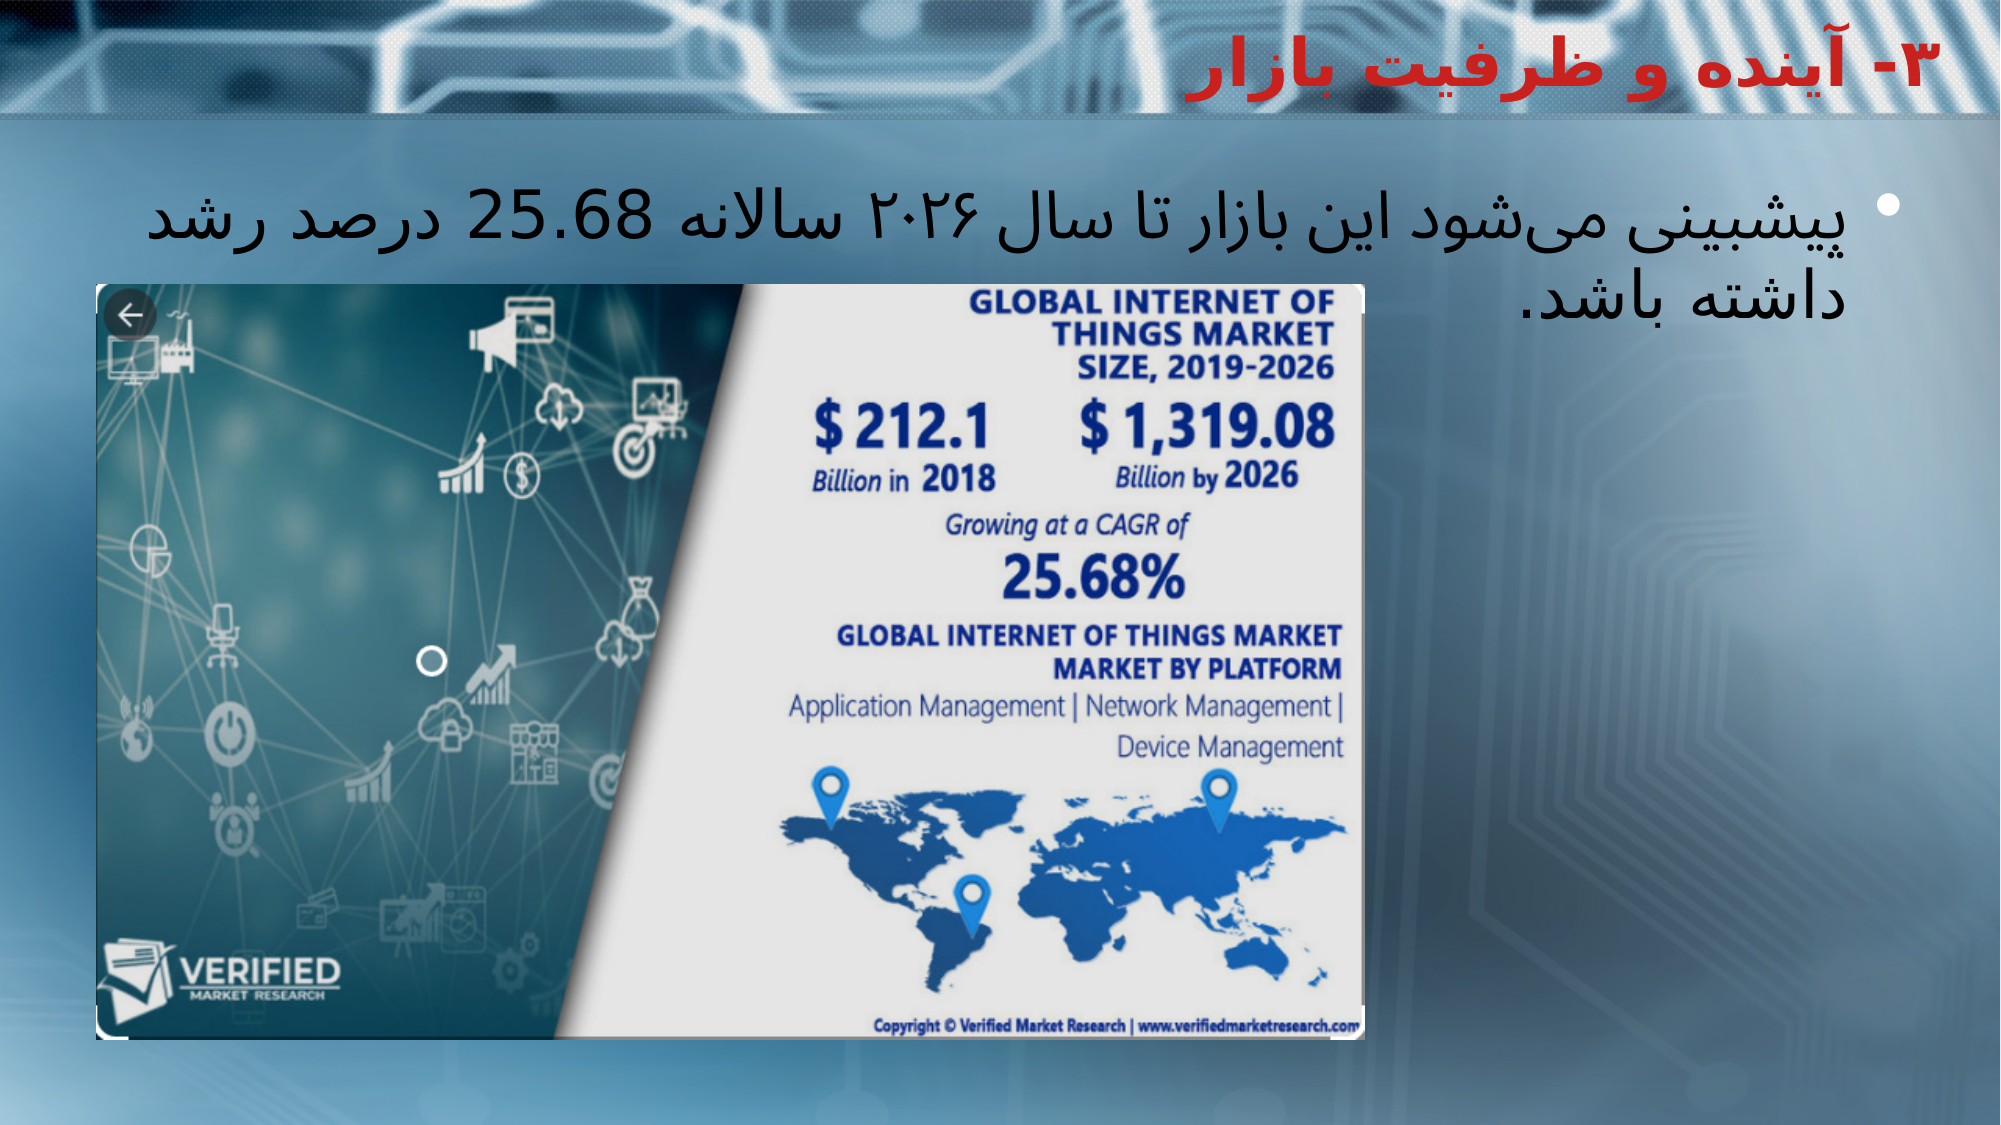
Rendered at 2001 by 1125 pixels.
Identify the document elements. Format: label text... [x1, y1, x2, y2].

text_box پیشبینی می‌شود این بازار تا سال ۲۰۲۶ سالانه 25.68 درصد رشد داشته باشد. [105, 164, 1920, 1050]
text_box ۳ - آینده و ظرفیت بازار [0, 0, 2000, 120]
picture [0, 0, 2001, 1125]
